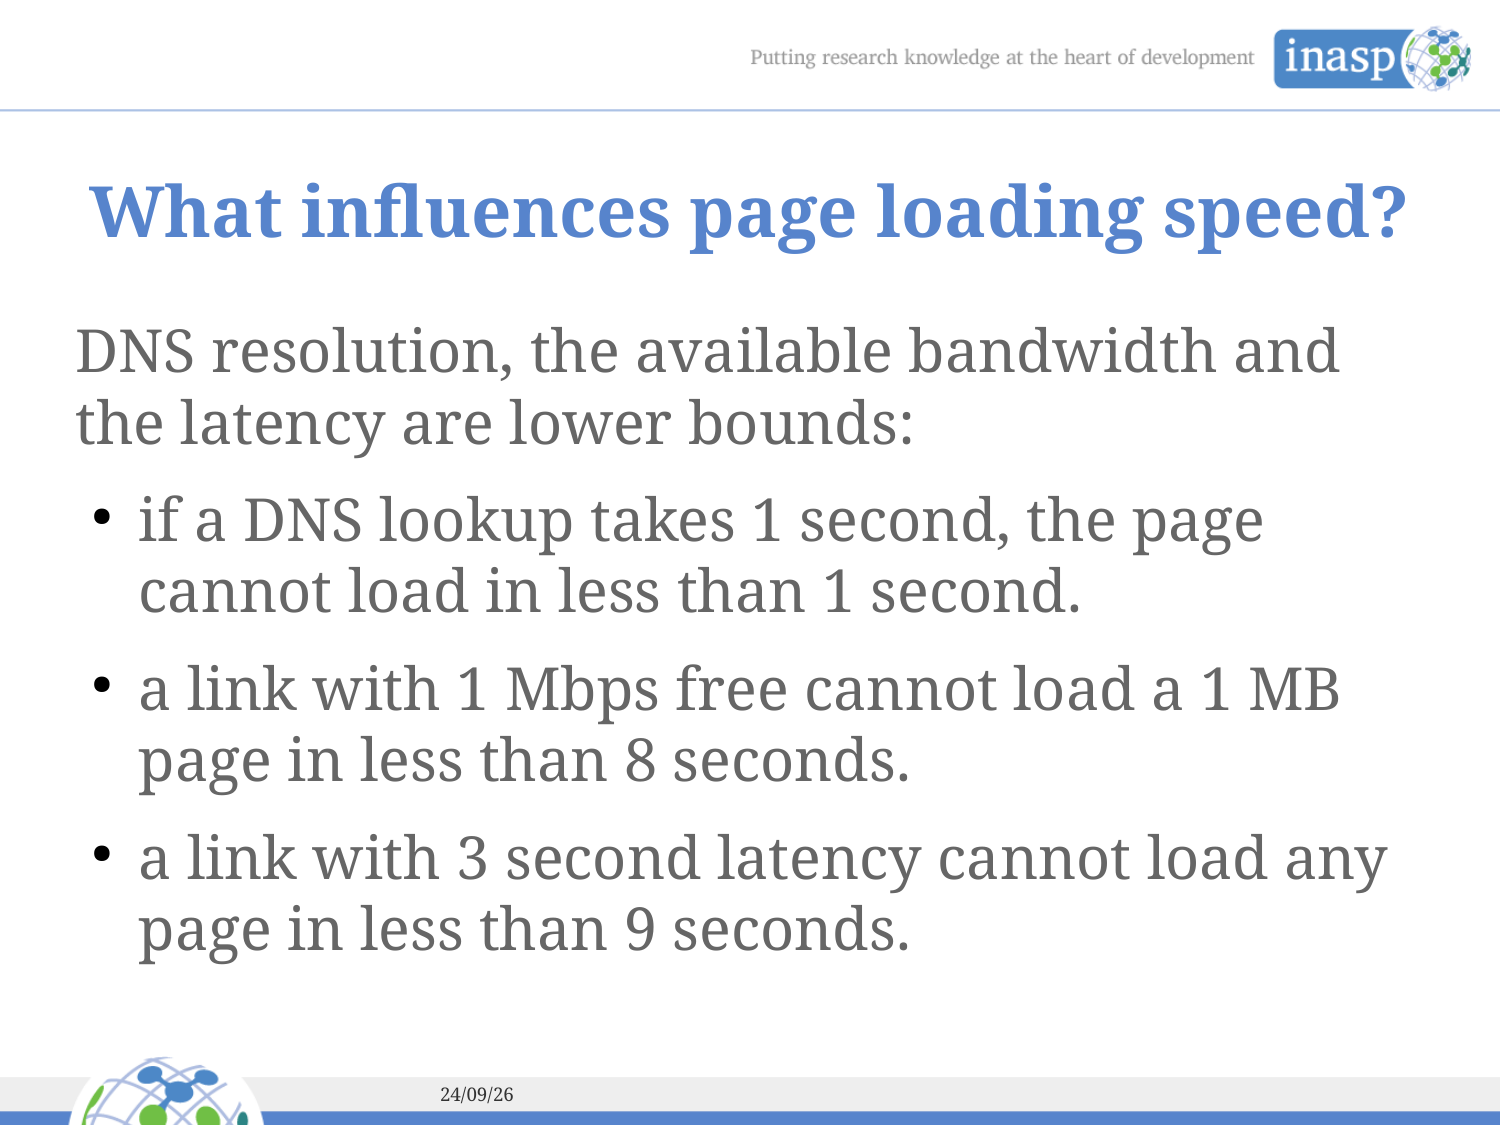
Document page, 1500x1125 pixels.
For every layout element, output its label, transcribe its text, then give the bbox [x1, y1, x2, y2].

picture [0, 0, 1500, 1125]
title What influences page loading speed? [75, 129, 1426, 313]
list DNS resolution, the available bandwidth and the latency are lower bounds: if a DNS lookup takes 1 second, the page cannot load in less than 1 second. a link with 1 Mbps free cannot load a 1 MB page in less than 8 seconds. a link with 3 second latency cannot load any page in less than 9 seconds. [75, 313, 1426, 967]
